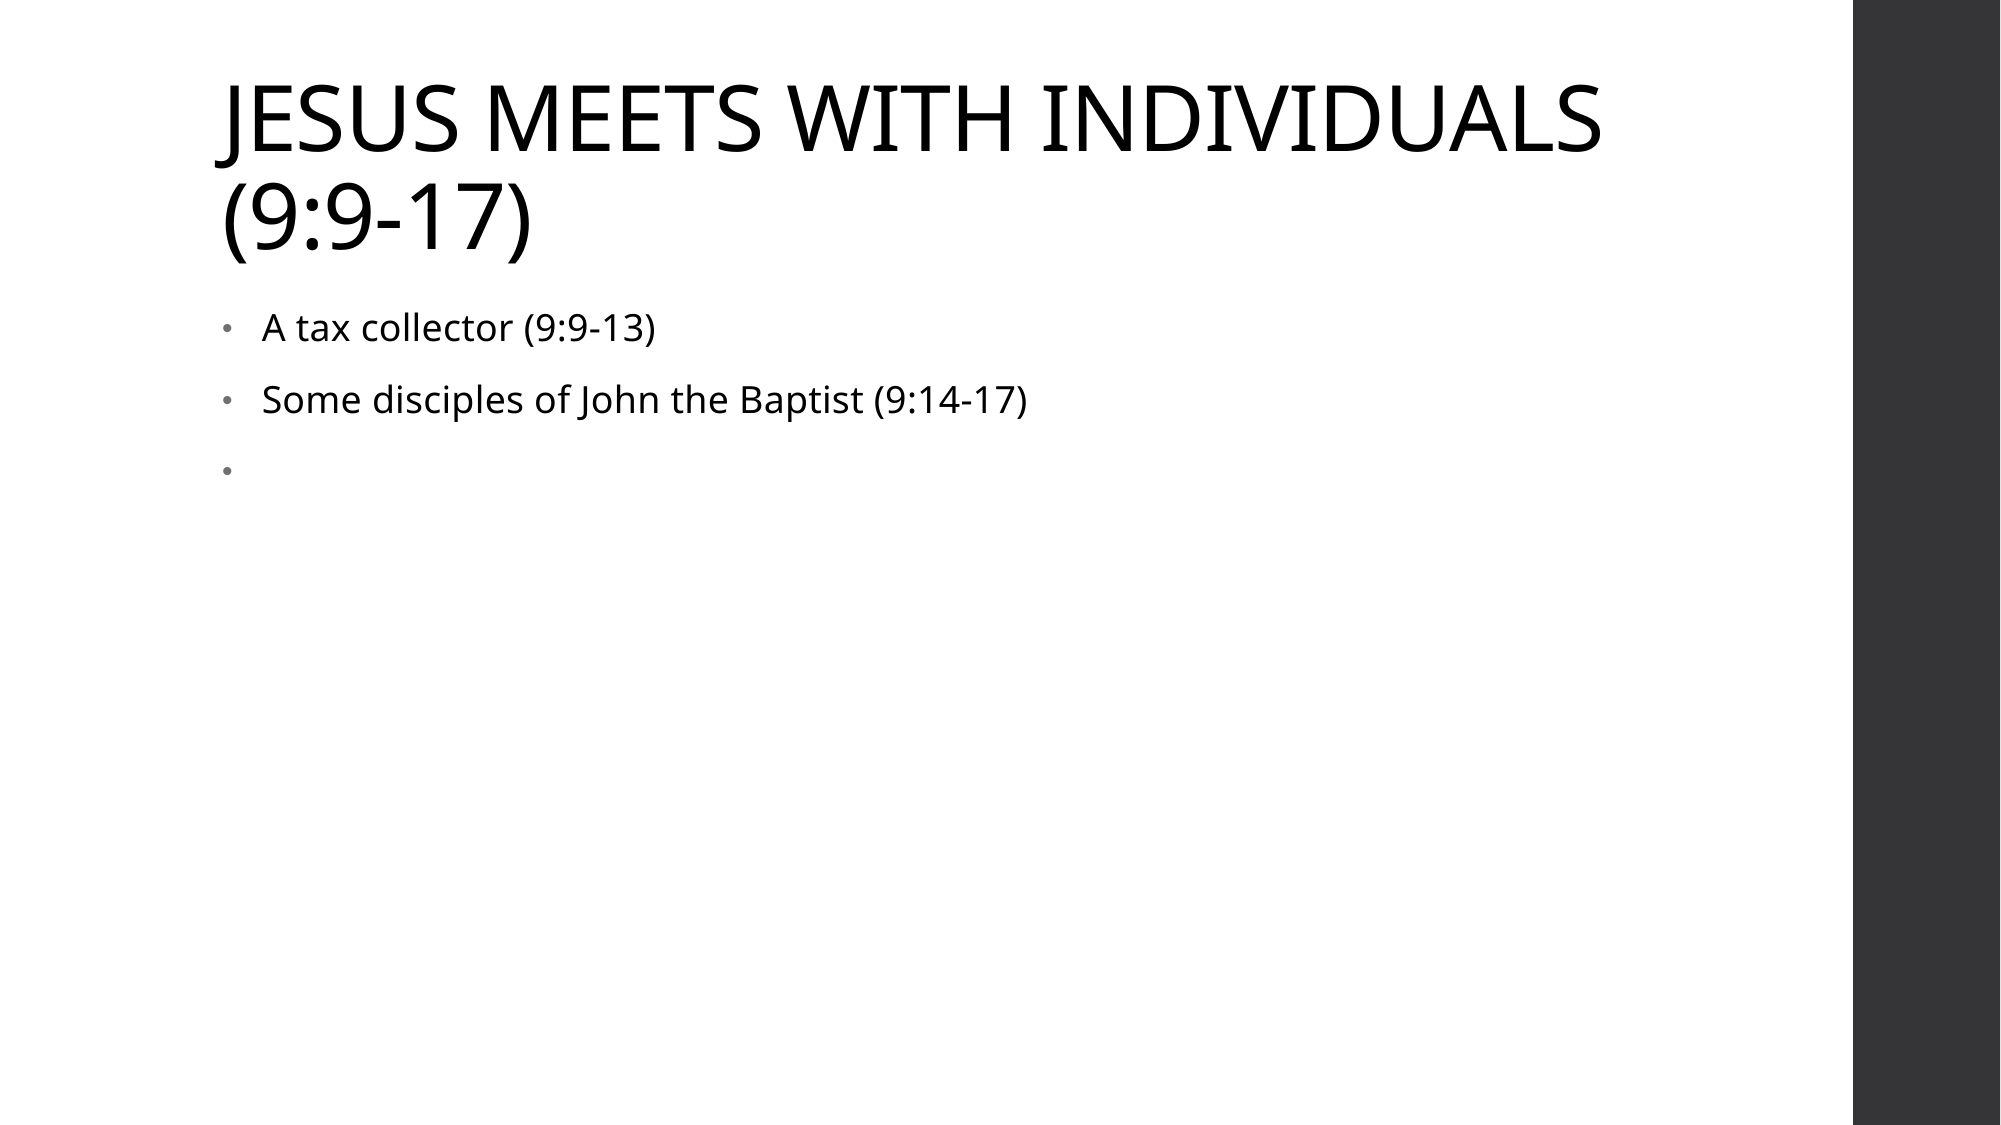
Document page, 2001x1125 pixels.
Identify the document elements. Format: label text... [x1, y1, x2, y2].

title JESUS MEETS WITH INDIVIDUALS (9:9-17) [206, 60, 1797, 278]
list A tax collector (9:9-13) Some disciples of John the Baptist (9:14-17) [206, 299, 1617, 1014]
